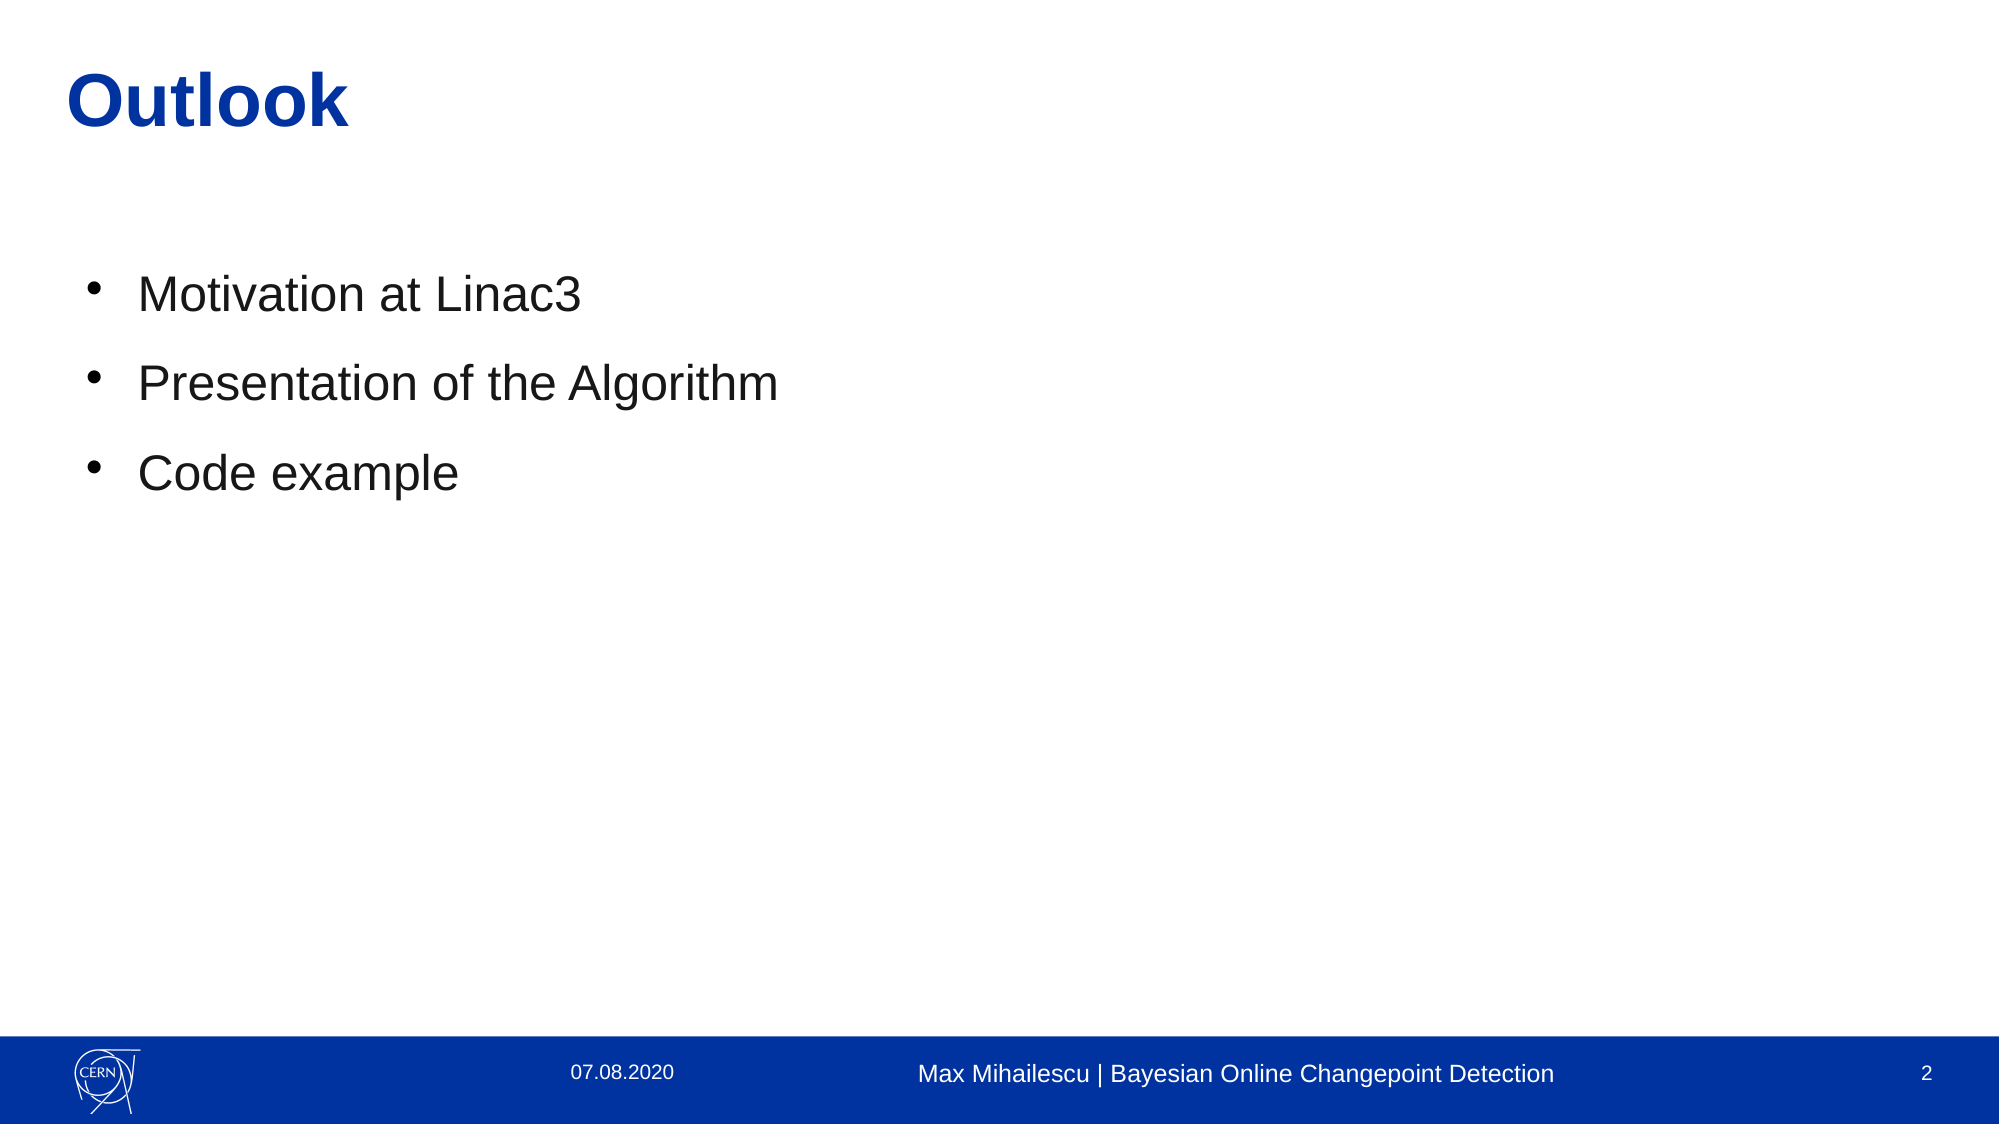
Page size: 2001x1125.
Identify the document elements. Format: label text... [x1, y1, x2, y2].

text_box Outlook [66, 61, 1932, 235]
text_box Max Mihailescu | Bayesian Online Changepoint Detection [698, 1042, 1776, 1102]
text_box 07.08.2020 [543, 1041, 674, 1101]
text_box Motivation at Linac3 Presentation of the Algorithm Code example [66, 261, 1913, 1016]
picture [0, 1036, 1999, 1124]
text_box <Foliennummer> [1822, 1042, 1933, 1102]
